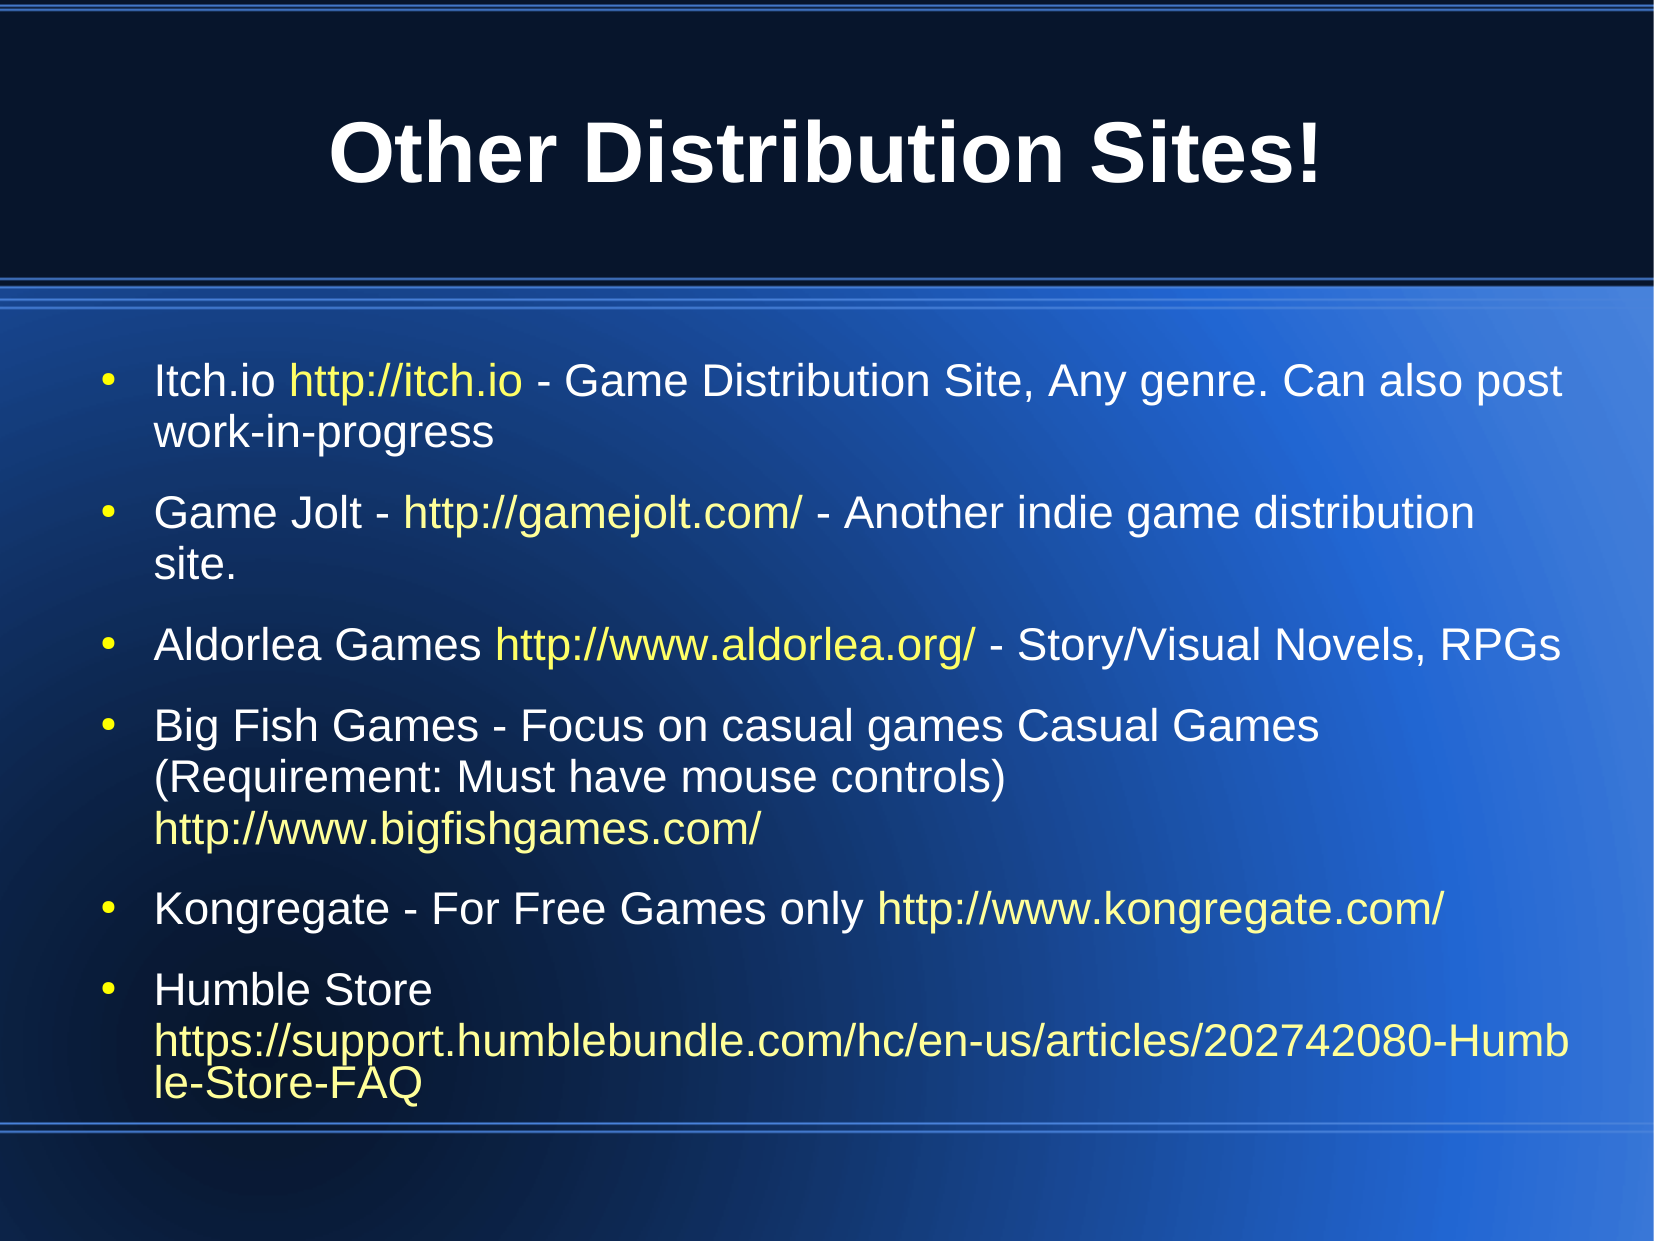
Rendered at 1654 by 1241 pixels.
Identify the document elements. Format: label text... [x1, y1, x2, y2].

picture [0, 0, 1654, 1241]
title Other Distribution Sites! [82, 49, 1571, 257]
list Itch.io http://itch.io - Game Distribution Site, Any genre. Can also post work-in-progress Game Jolt - http://gamejolt.com/ - Another indie game distribution site. Aldorlea Games http://www.aldorlea.org/ - Story/Visual Novels, RPGs Big Fish Games - Focus on casual games Casual Games (Requirement: Must have mouse controls) http://www.bigfishgames.com/ Kongregate - For Free Games only http://www.kongregate.com/ Humble Storehttps://support.humblebundle.com/hc/en-us/articles/202742080-Humble-Store-FAQ [82, 355, 1571, 1145]
